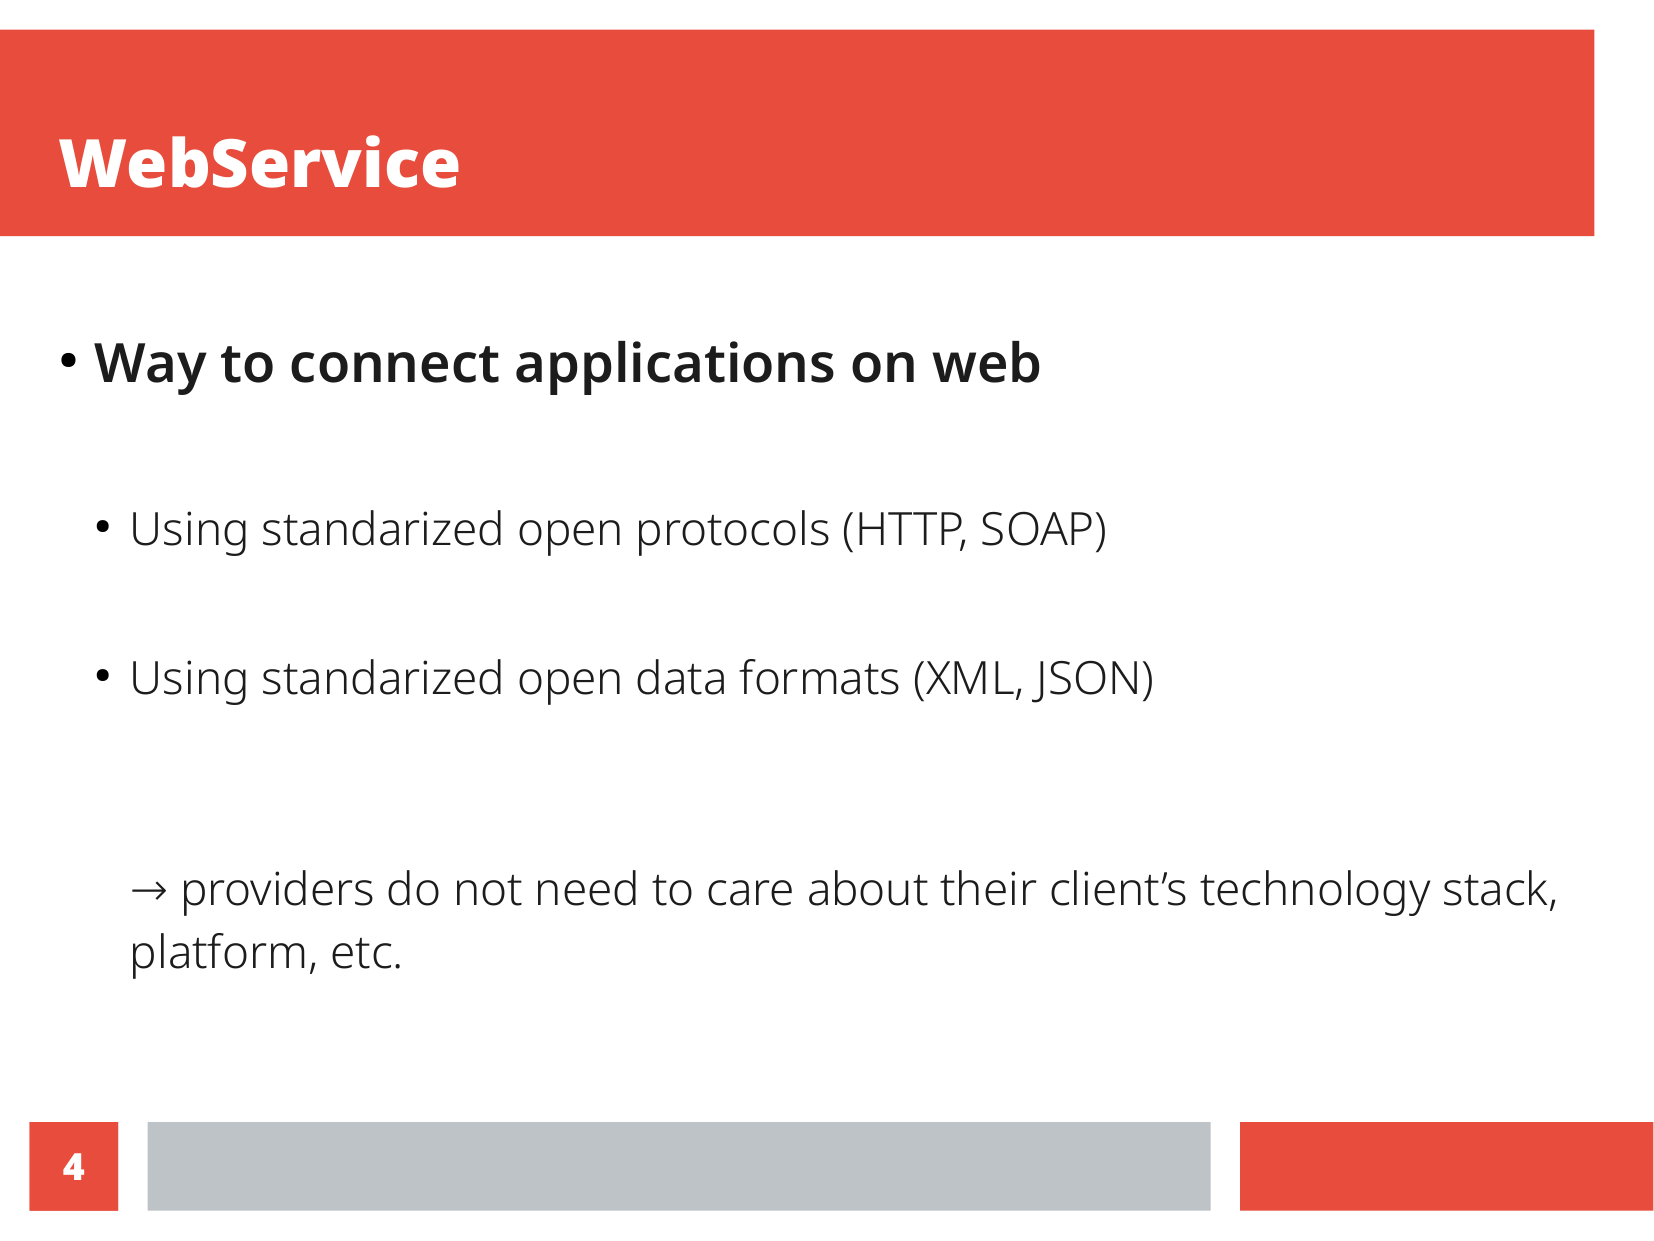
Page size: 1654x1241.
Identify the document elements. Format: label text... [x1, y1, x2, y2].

title WebService [59, 59, 1595, 207]
list Way to connect applications on web Using standarized open protocols (HTTP, SOAP) Using standarized open data formats (XML, JSON) → providers do not need to care about their client’s technology stack, platform, etc. [59, 324, 1565, 1093]
